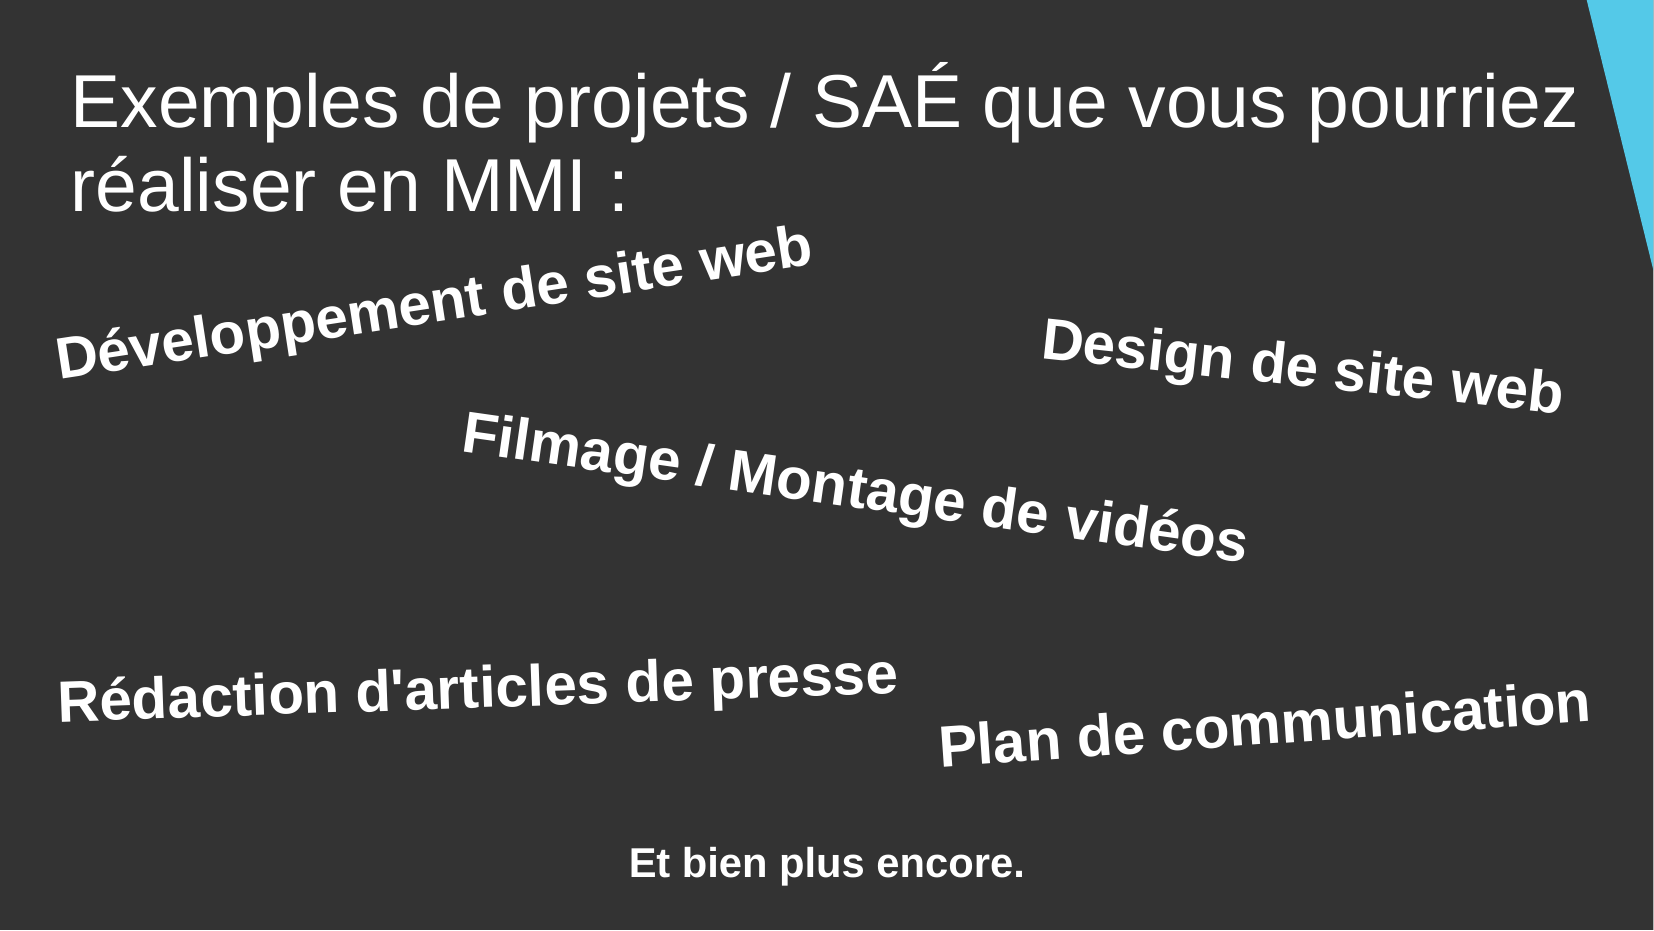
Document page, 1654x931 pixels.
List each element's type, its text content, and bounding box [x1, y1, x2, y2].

text_box Filmage / Montage de vidéos [440, 389, 1270, 602]
text_box Développement de site web [35, 194, 884, 402]
text_box [1586, 0, 1654, 273]
text_box Et bien plus encore. [347, 832, 1307, 894]
list Exemples de projets / SAÉ que vous pourriez réaliser en MMI : [70, 59, 1595, 249]
text_box Plan de communication [921, 658, 1622, 792]
text_box Rédaction d'articles de presse [41, 630, 946, 743]
text_box Design de site web [952, 289, 1654, 447]
